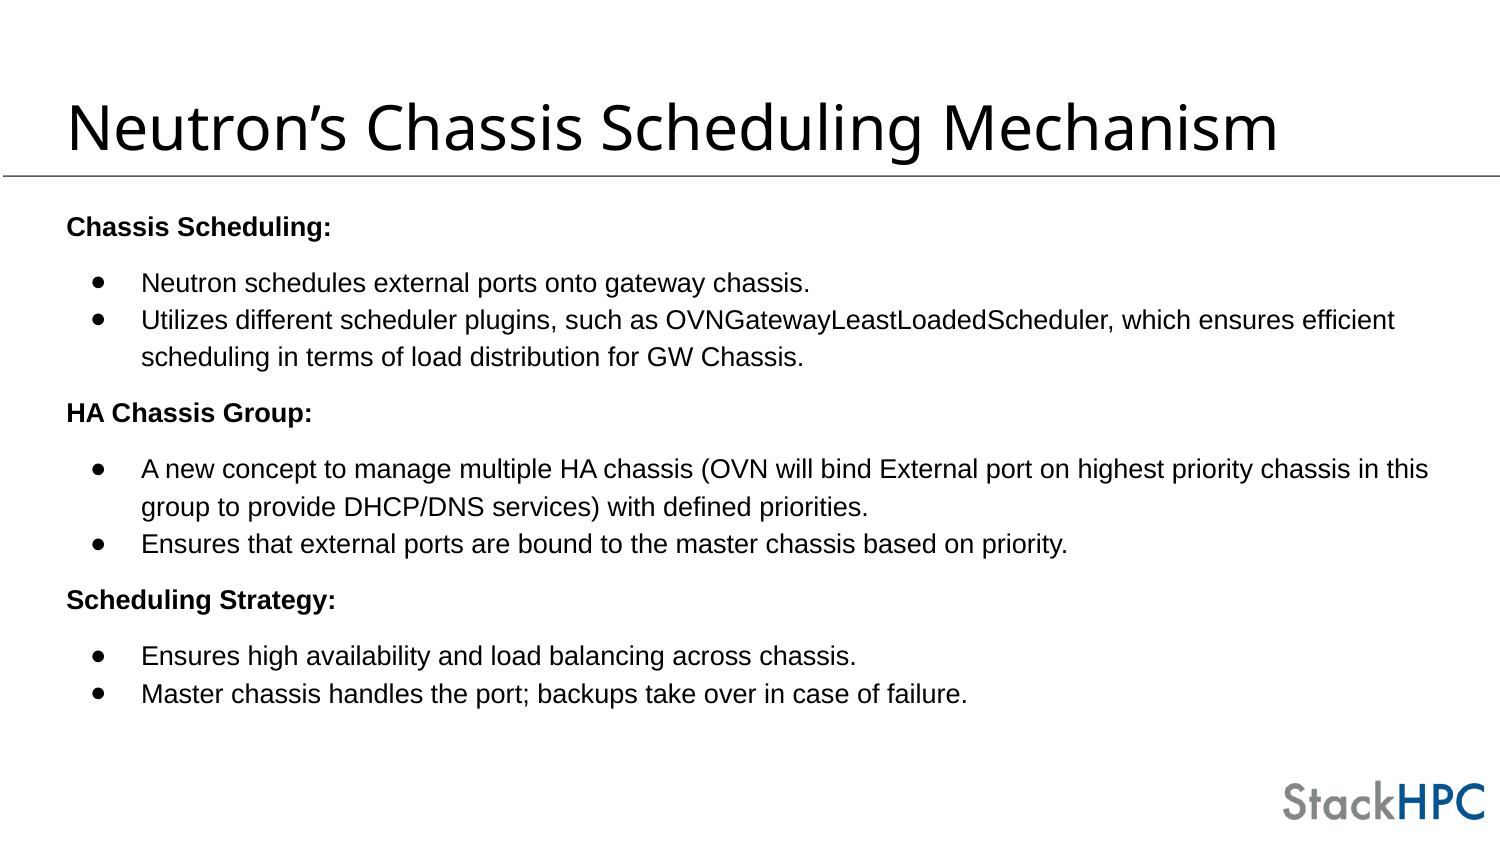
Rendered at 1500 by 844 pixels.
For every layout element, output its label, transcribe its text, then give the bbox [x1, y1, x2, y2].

picture [1279, 769, 1488, 834]
list Chassis Scheduling: Neutron schedules external ports onto gateway chassis. Utilizes different scheduler plugins, such as OVNGatewayLeastLoadedScheduler, which ensures efficient scheduling in terms of load distribution for GW Chassis. HA Chassis Group: A new concept to manage multiple HA chassis (OVN will bind External port on highest priority chassis in this group to provide DHCP/DNS services) with defined priorities. Ensures that external ports are bound to the master chassis based on priority. Scheduling Strategy: Ensures high availability and load balancing across chassis. Master chassis handles the port; backups take over in case of failure. [51, 189, 1449, 750]
title Neutron’s Chassis Scheduling Mechanism [51, 72, 1449, 167]
